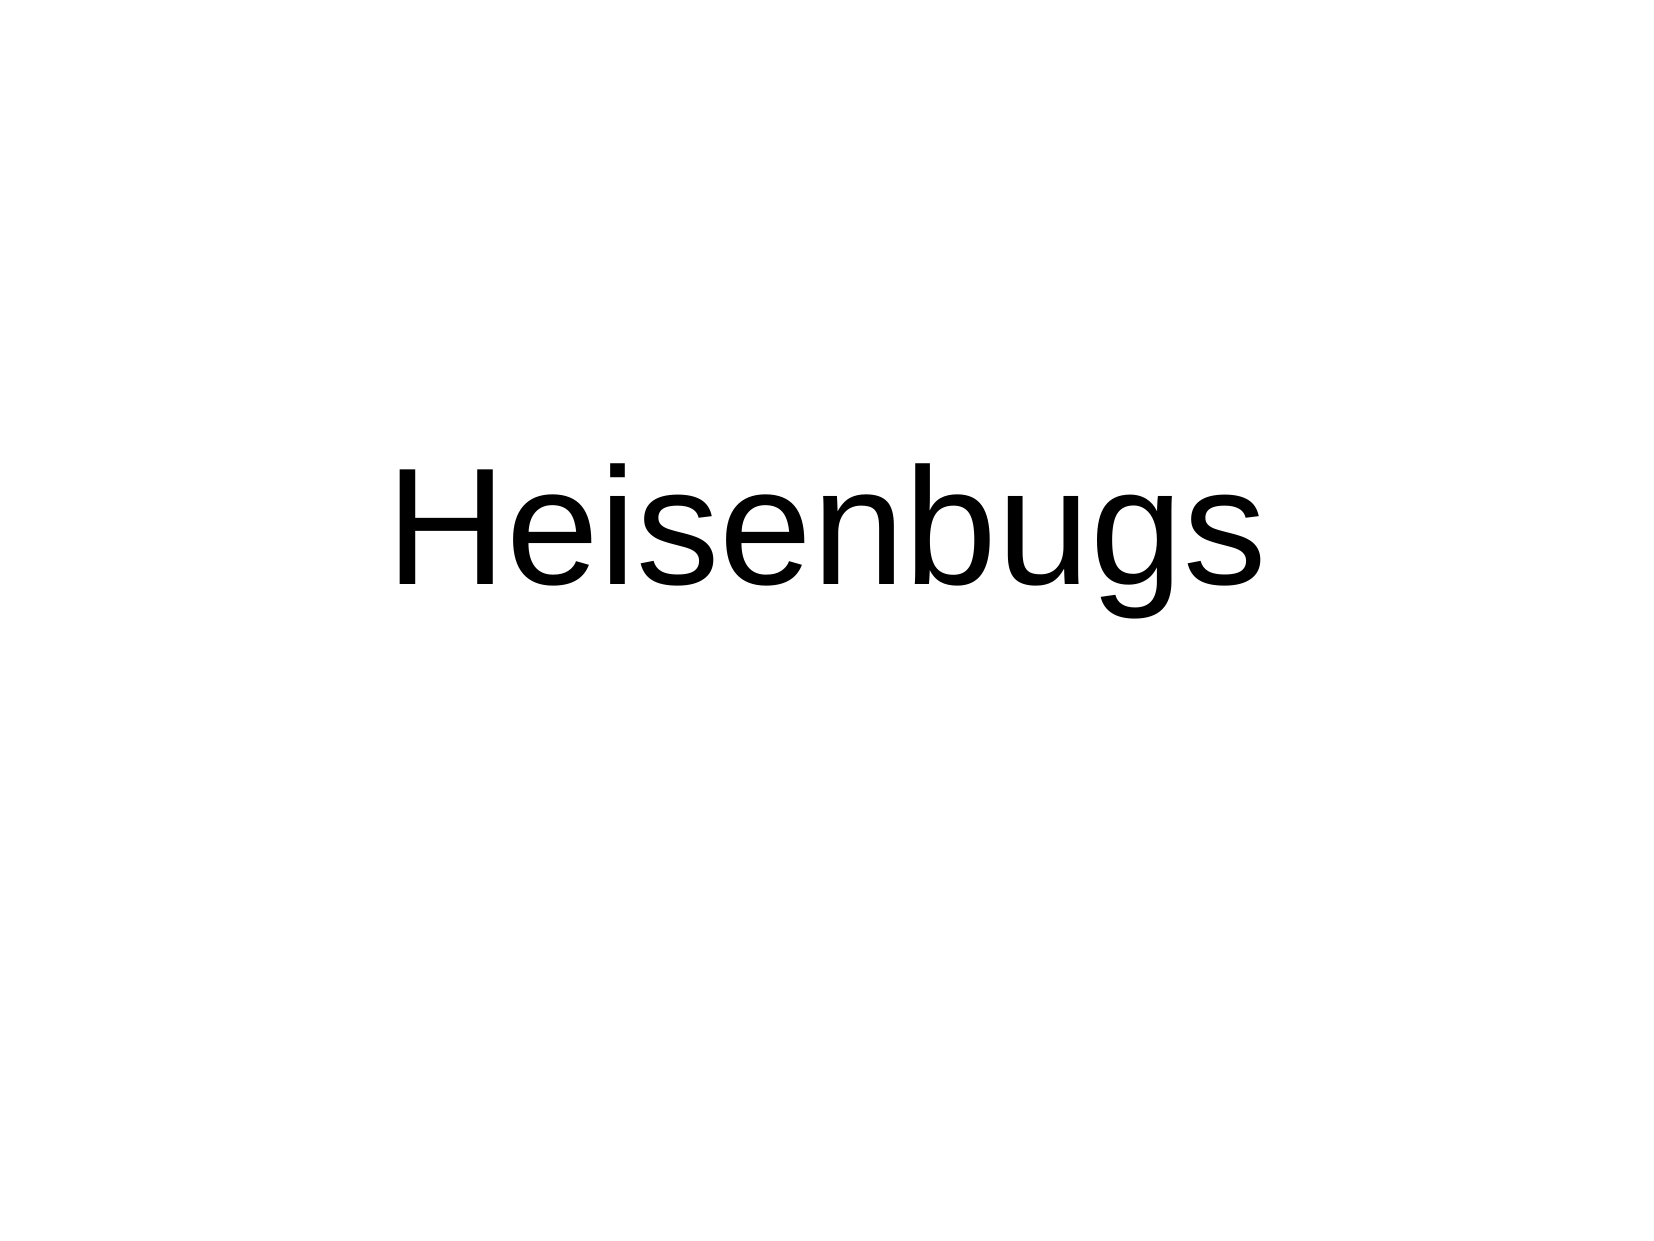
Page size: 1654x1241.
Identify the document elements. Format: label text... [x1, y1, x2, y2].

text_box Heisenbugs [144, 426, 1510, 628]
